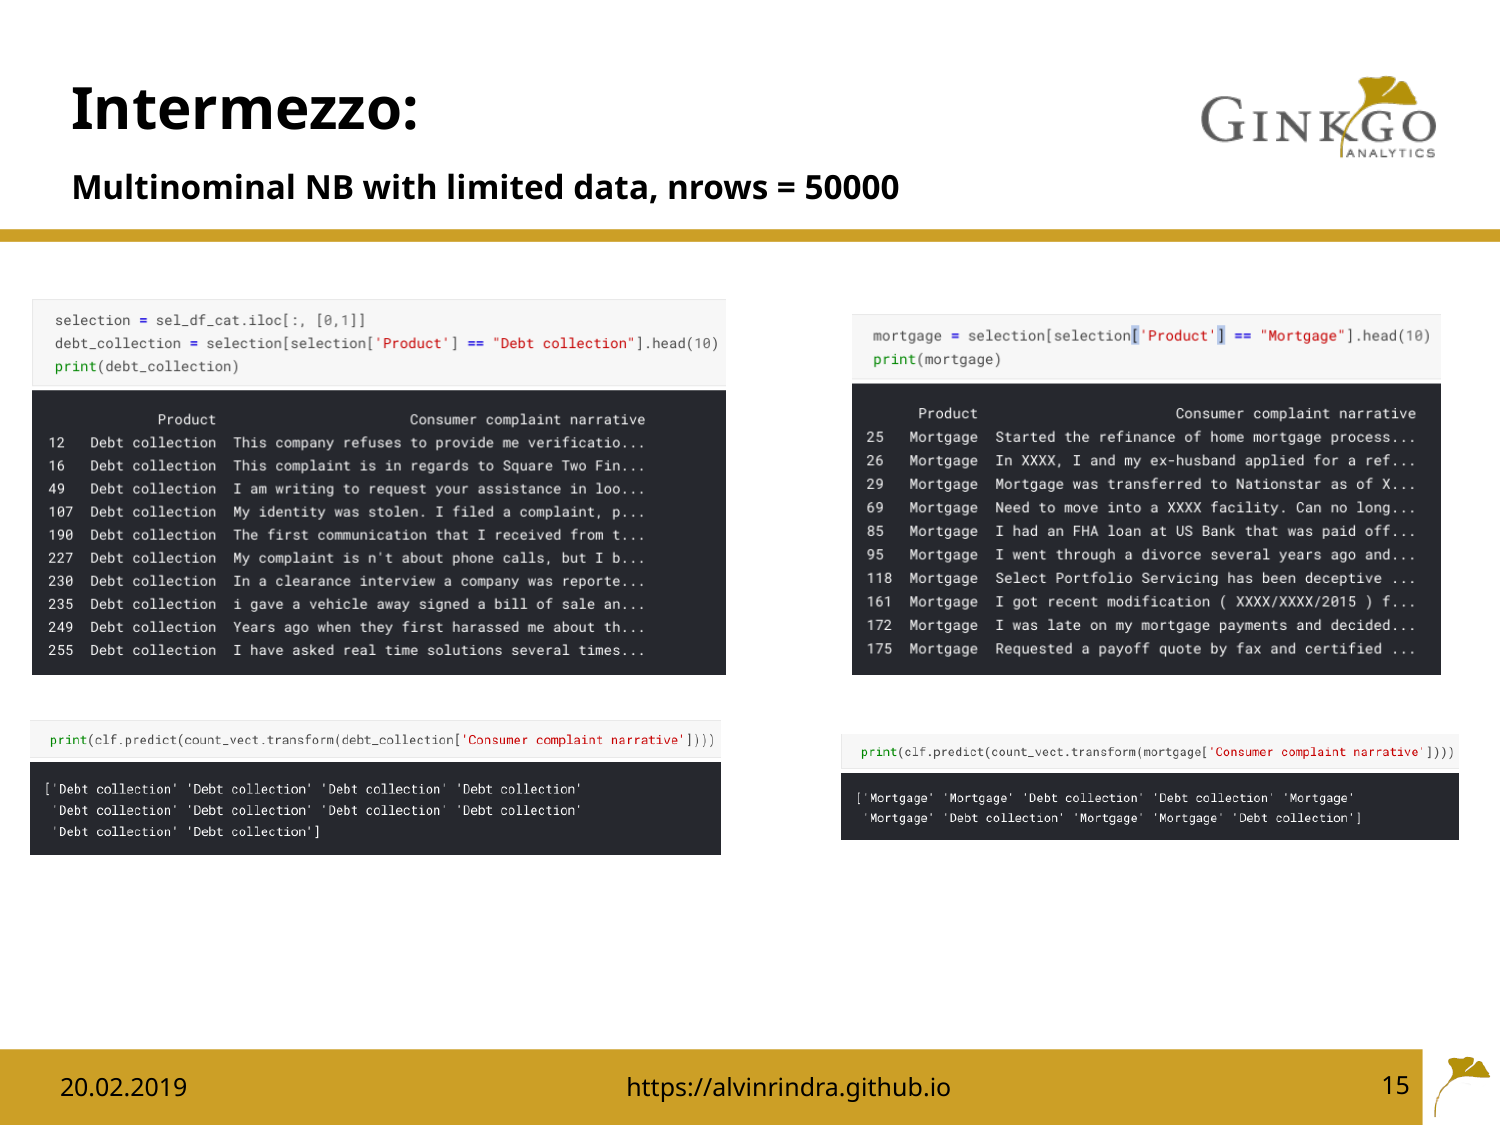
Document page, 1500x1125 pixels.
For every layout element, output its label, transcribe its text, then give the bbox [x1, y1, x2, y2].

text_box 20.02.2019 [60, 1056, 266, 1117]
text_box <number> [1196, 1056, 1425, 1117]
picture [0, 0, 1500, 1125]
list [60, 289, 1425, 1081]
list Intermezzo: Multinominal NB with limited data, nrows = 50000 [71, 71, 1066, 255]
text_box https://alvinrindra.github.io [266, 1056, 993, 1117]
